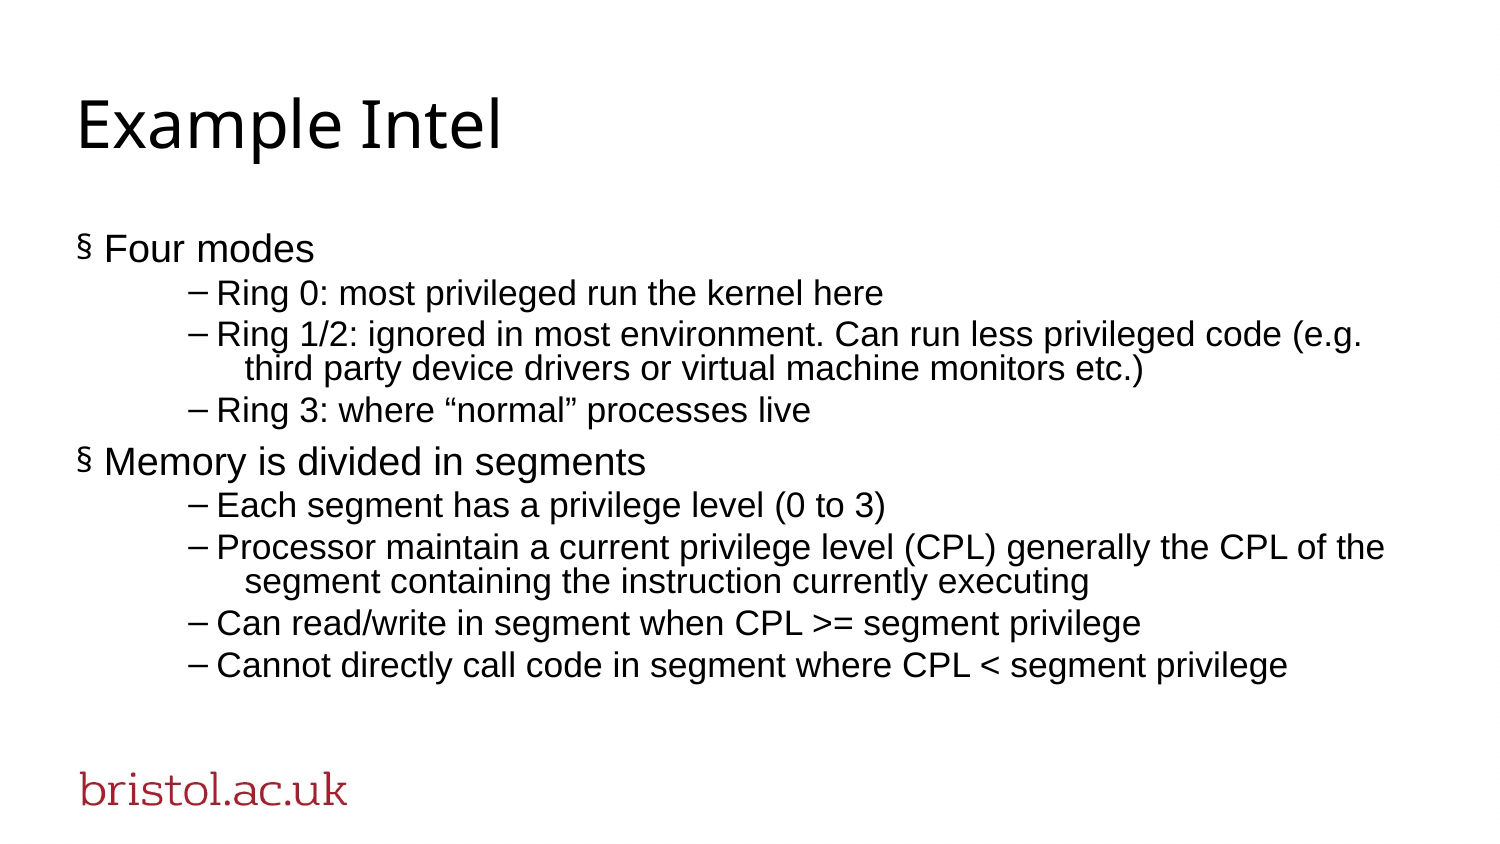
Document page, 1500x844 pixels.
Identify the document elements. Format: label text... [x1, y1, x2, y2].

list Four modes Ring 0: most privileged run the kernel here Ring 1/2: ignored in most environment. Can run less privileged code (e.g. third party device drivers or virtual machine monitors etc.) Ring 3: where “normal” processes live Memory is divided in segments Each segment has a privilege level (0 to 3) Processor maintain a current privilege level (CPL) generally the CPL of the segment containing the instruction currently executing Can read/write in segment when CPL >= segment privilege Cannot directly call code in segment where CPL < segment privilege [60, 224, 1440, 699]
title Example Intel [60, 44, 1440, 209]
